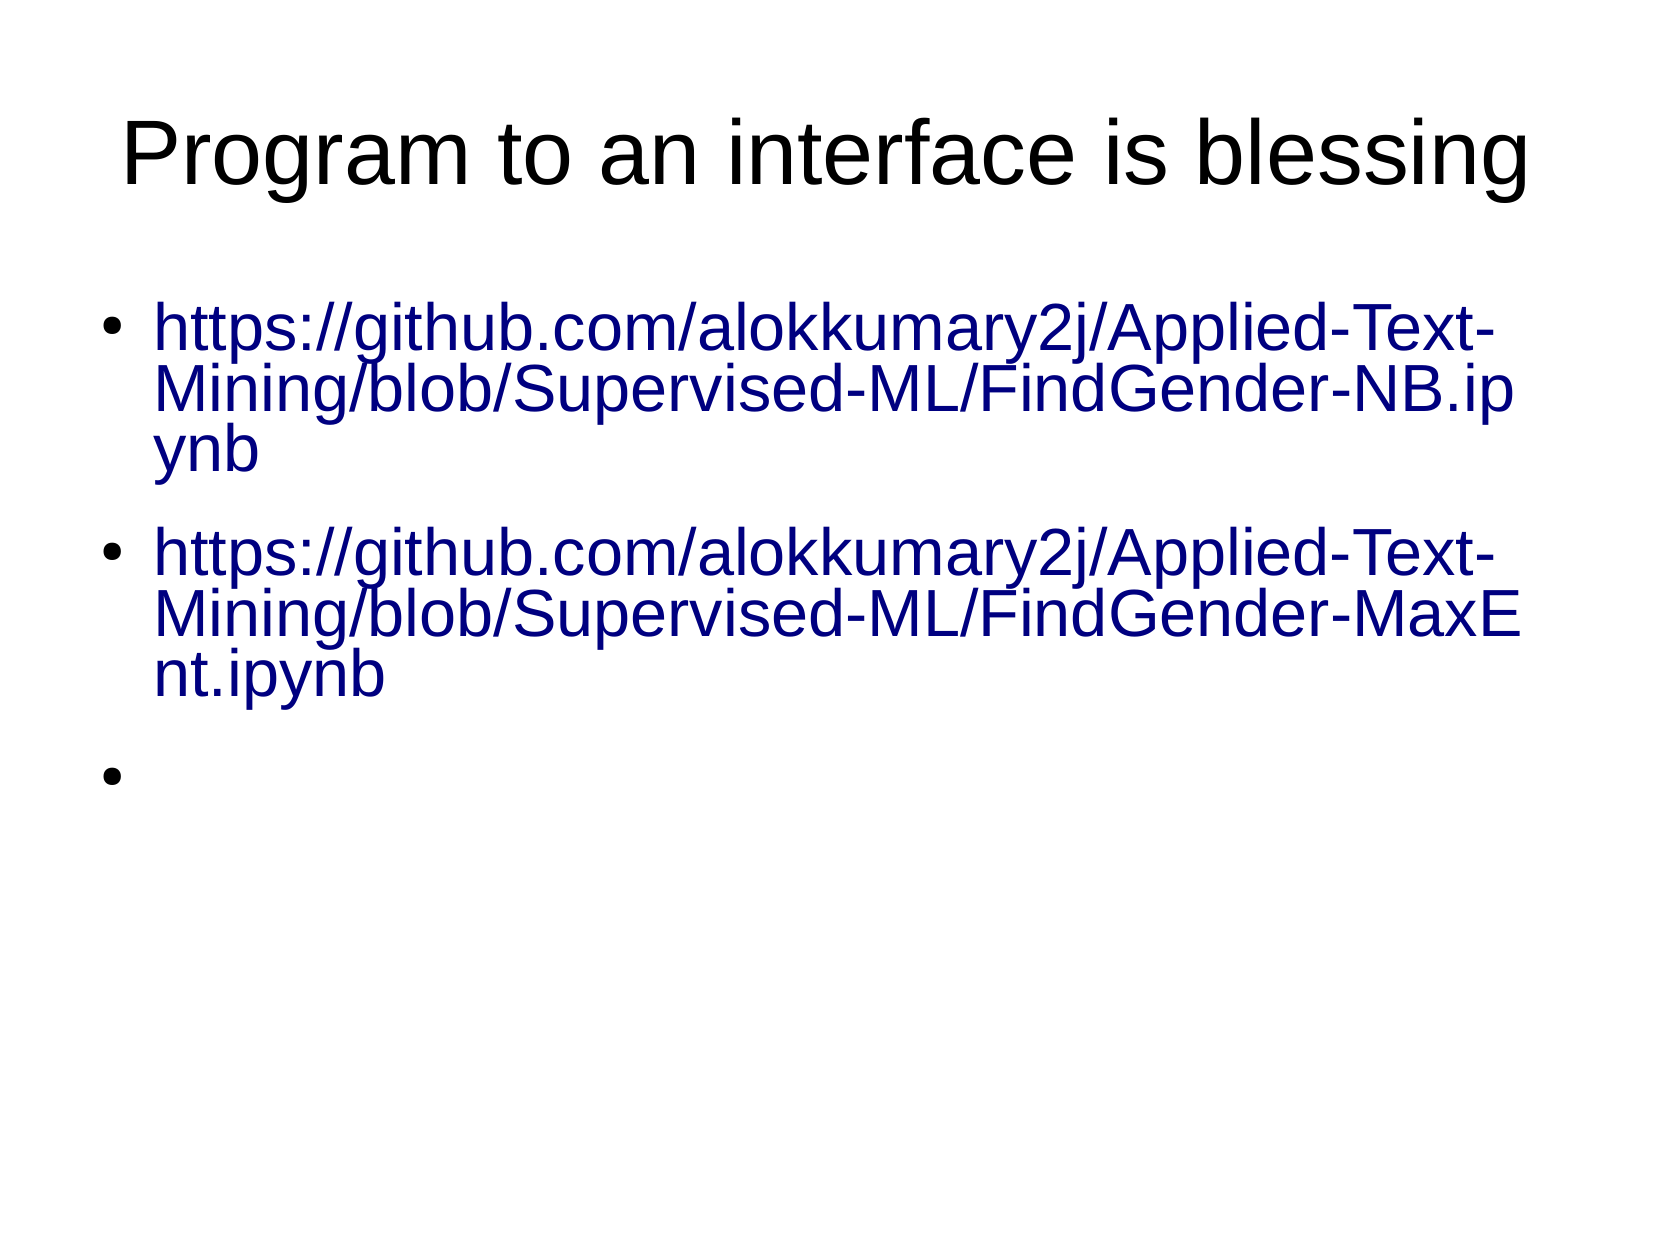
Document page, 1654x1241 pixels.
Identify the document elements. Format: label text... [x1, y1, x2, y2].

list https://github.com/alokkumary2j/Applied-Text-Mining/blob/Supervised-ML/FindGender-NB.ipynb https://github.com/alokkumary2j/Applied-Text-Mining/blob/Supervised-ML/FindGender-MaxEnt.ipynb [82, 290, 1538, 1010]
title Program to an interface is blessing [82, 49, 1571, 257]
